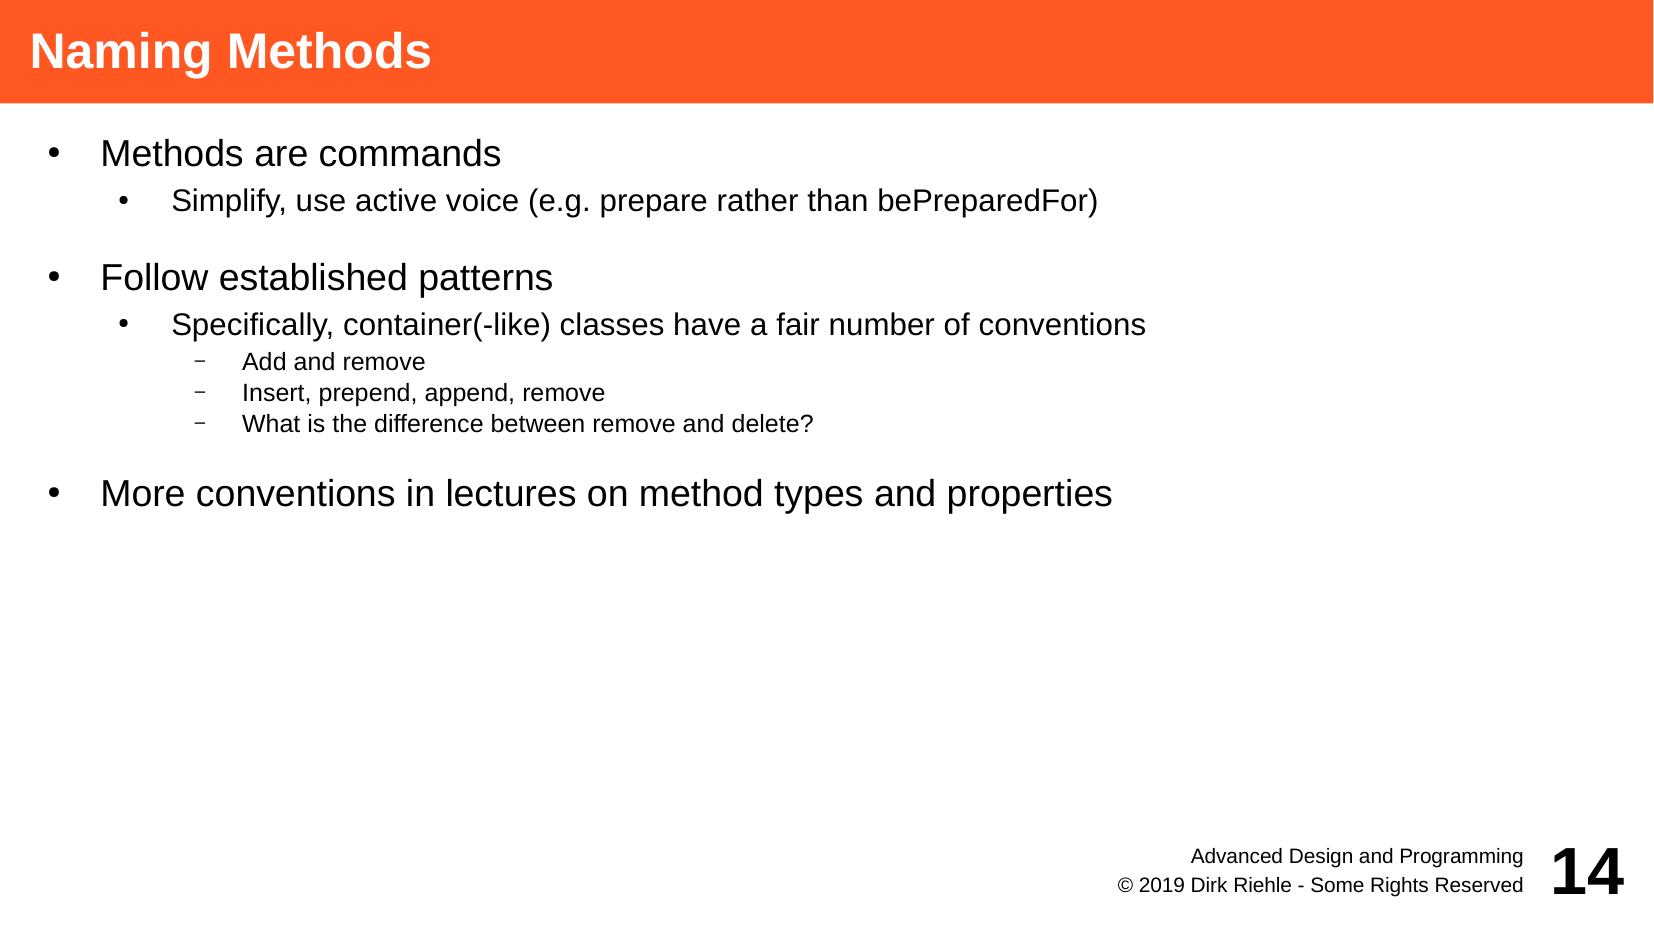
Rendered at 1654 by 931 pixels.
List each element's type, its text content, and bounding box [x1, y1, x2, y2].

title Naming Methods [0, 0, 1654, 104]
list Methods are commands Simplify, use active voice (e.g. prepare rather than bePreparedFor) Follow established patterns Specifically, container(-like) classes have a fair number of conventions Add and remove Insert, prepend, append, remove What is the difference between remove and delete? More conventions in lectures on method types and properties [29, 132, 1625, 813]
